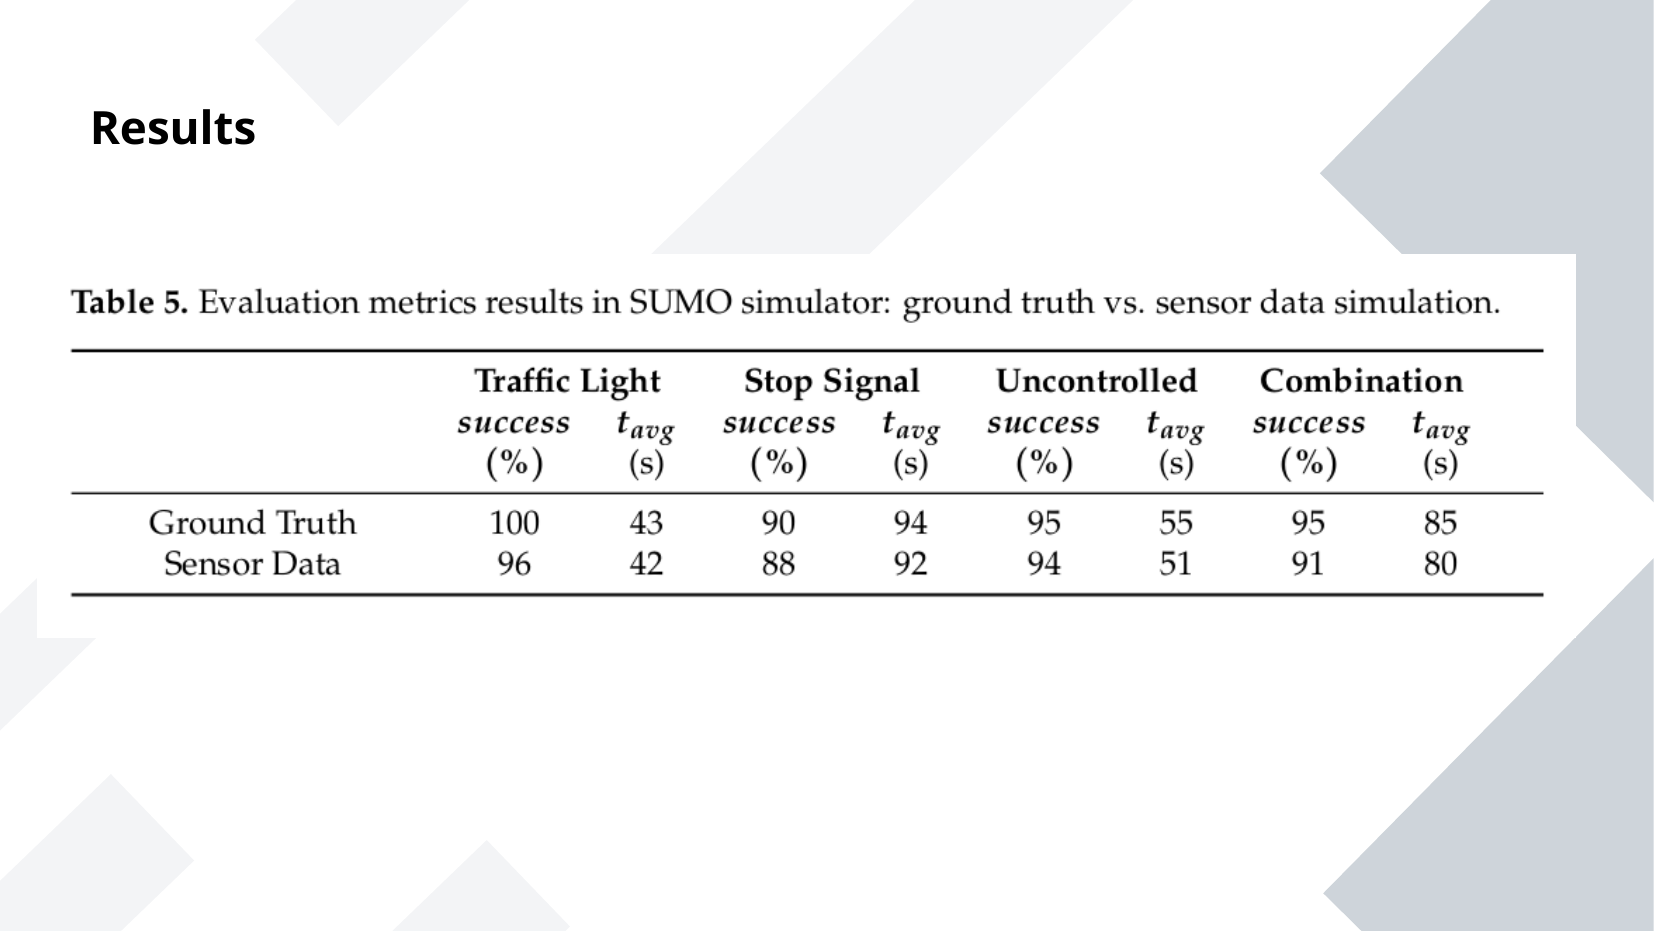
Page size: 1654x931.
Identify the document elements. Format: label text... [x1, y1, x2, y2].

text_box Results [75, 87, 1418, 254]
picture [37, 254, 1576, 638]
